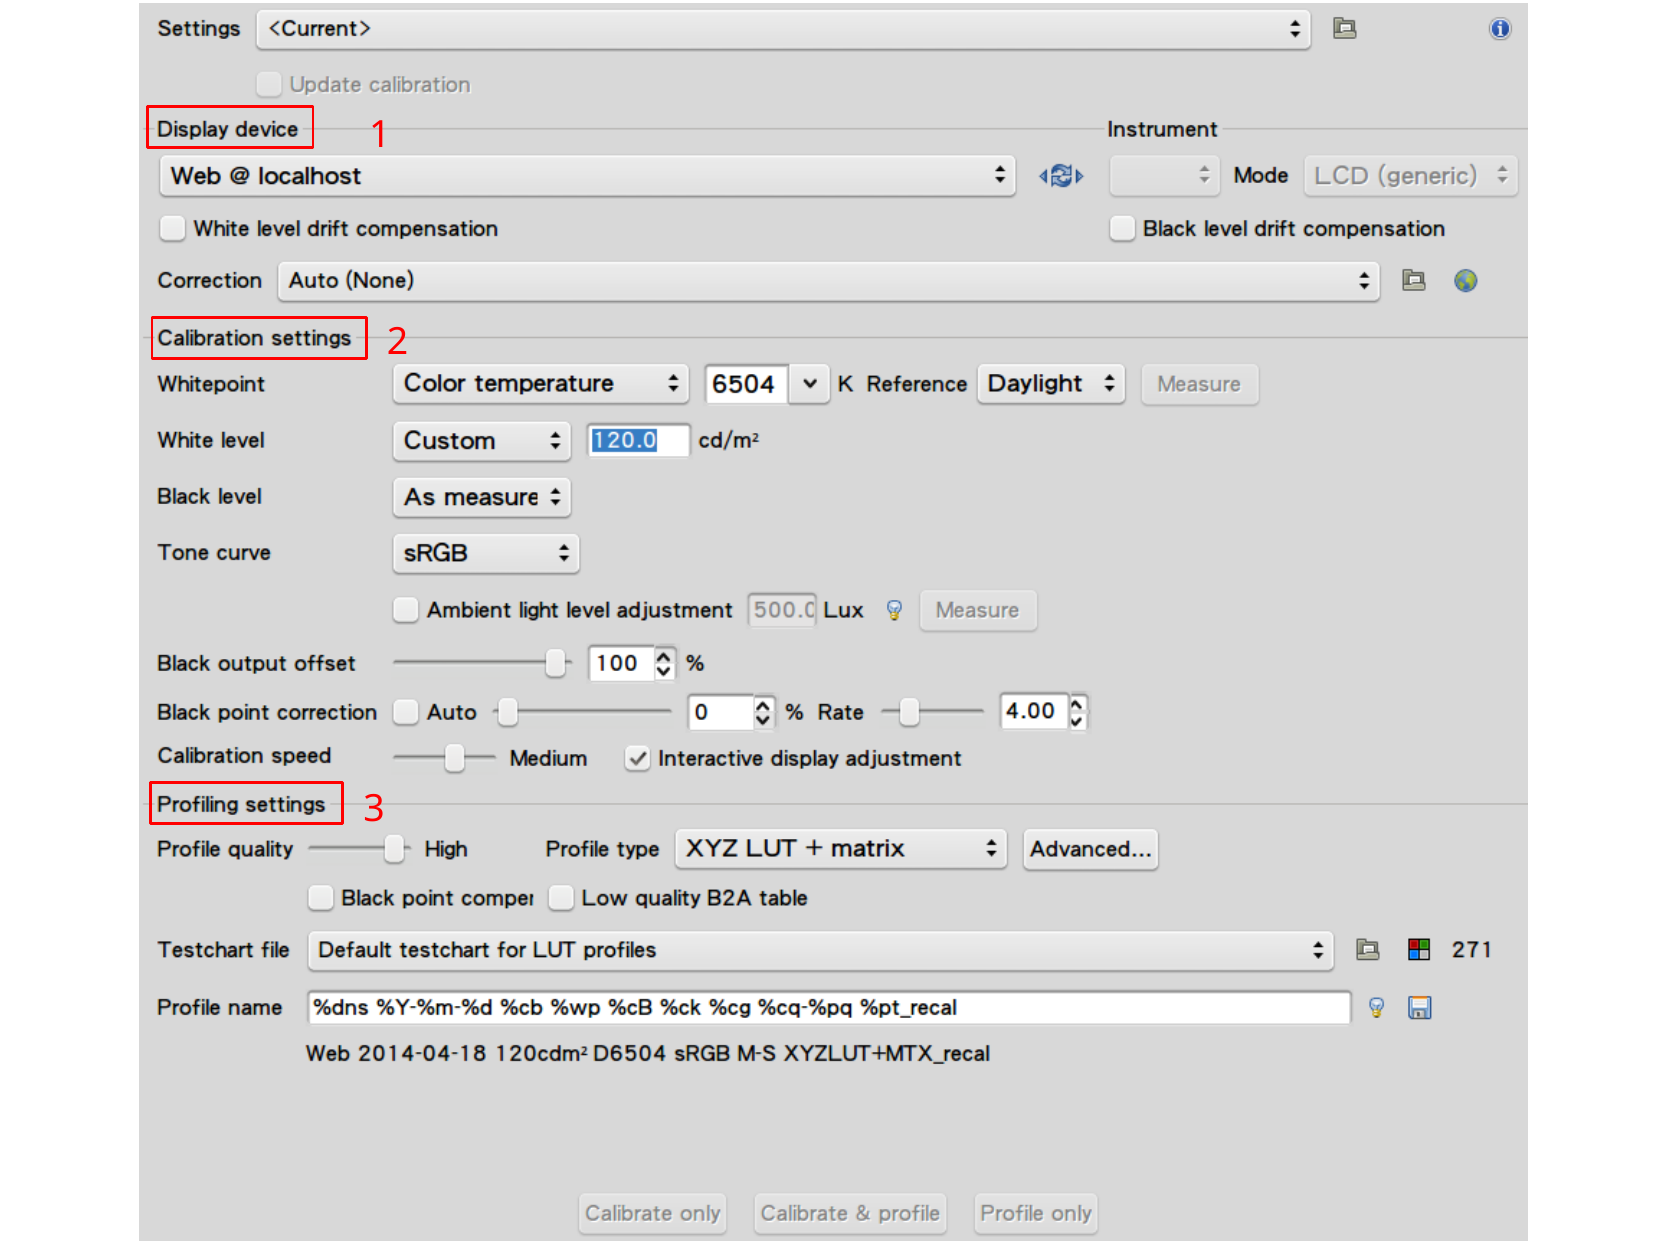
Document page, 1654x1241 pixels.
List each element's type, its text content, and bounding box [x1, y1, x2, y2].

text_box 2 [372, 307, 423, 366]
text_box 1 [354, 100, 405, 159]
text_box 3 [348, 773, 399, 833]
picture [139, 3, 1528, 1241]
